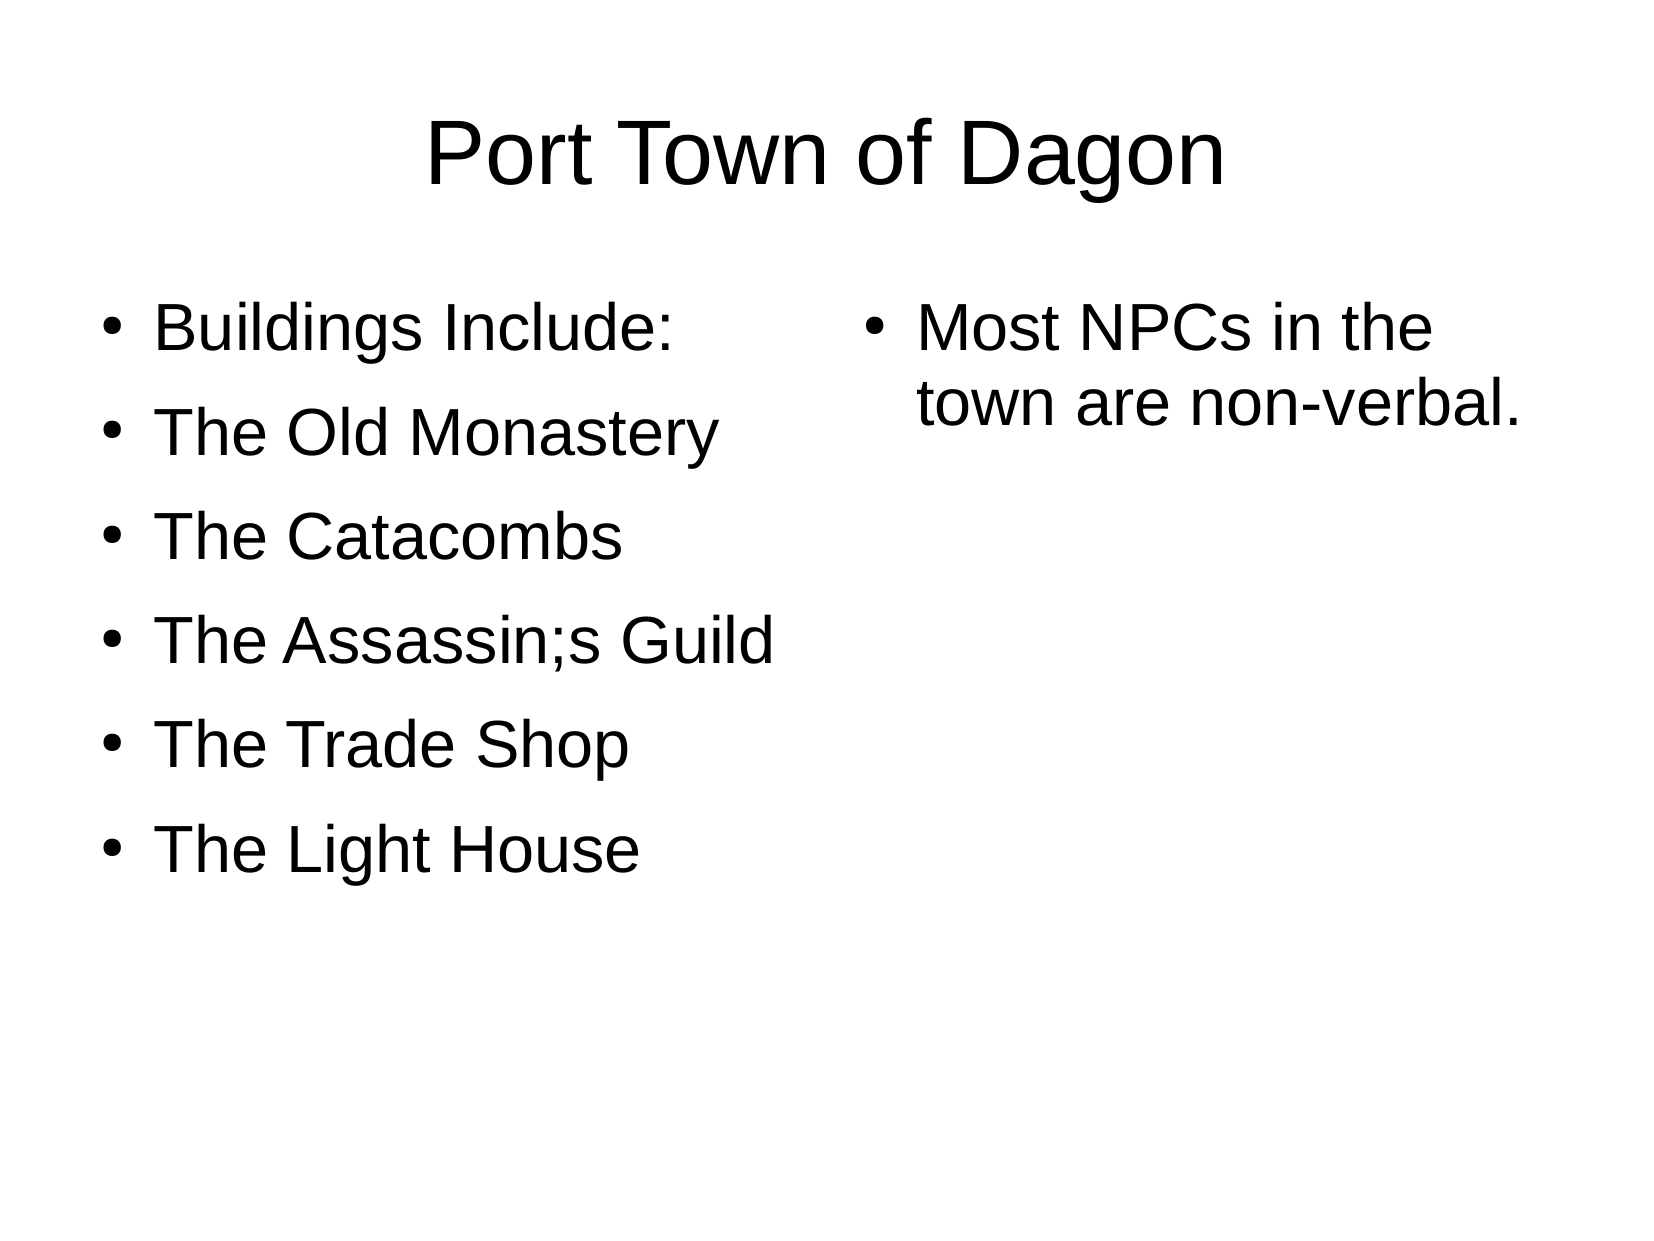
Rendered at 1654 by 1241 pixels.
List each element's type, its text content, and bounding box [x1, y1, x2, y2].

list Most NPCs in the town are non-verbal. [845, 290, 1572, 1109]
title Port Town of Dagon [82, 56, 1571, 250]
list Buildings Include: The Old Monastery The Catacombs The Assassin;s Guild The Trade Shop The Light House [82, 290, 809, 1109]
